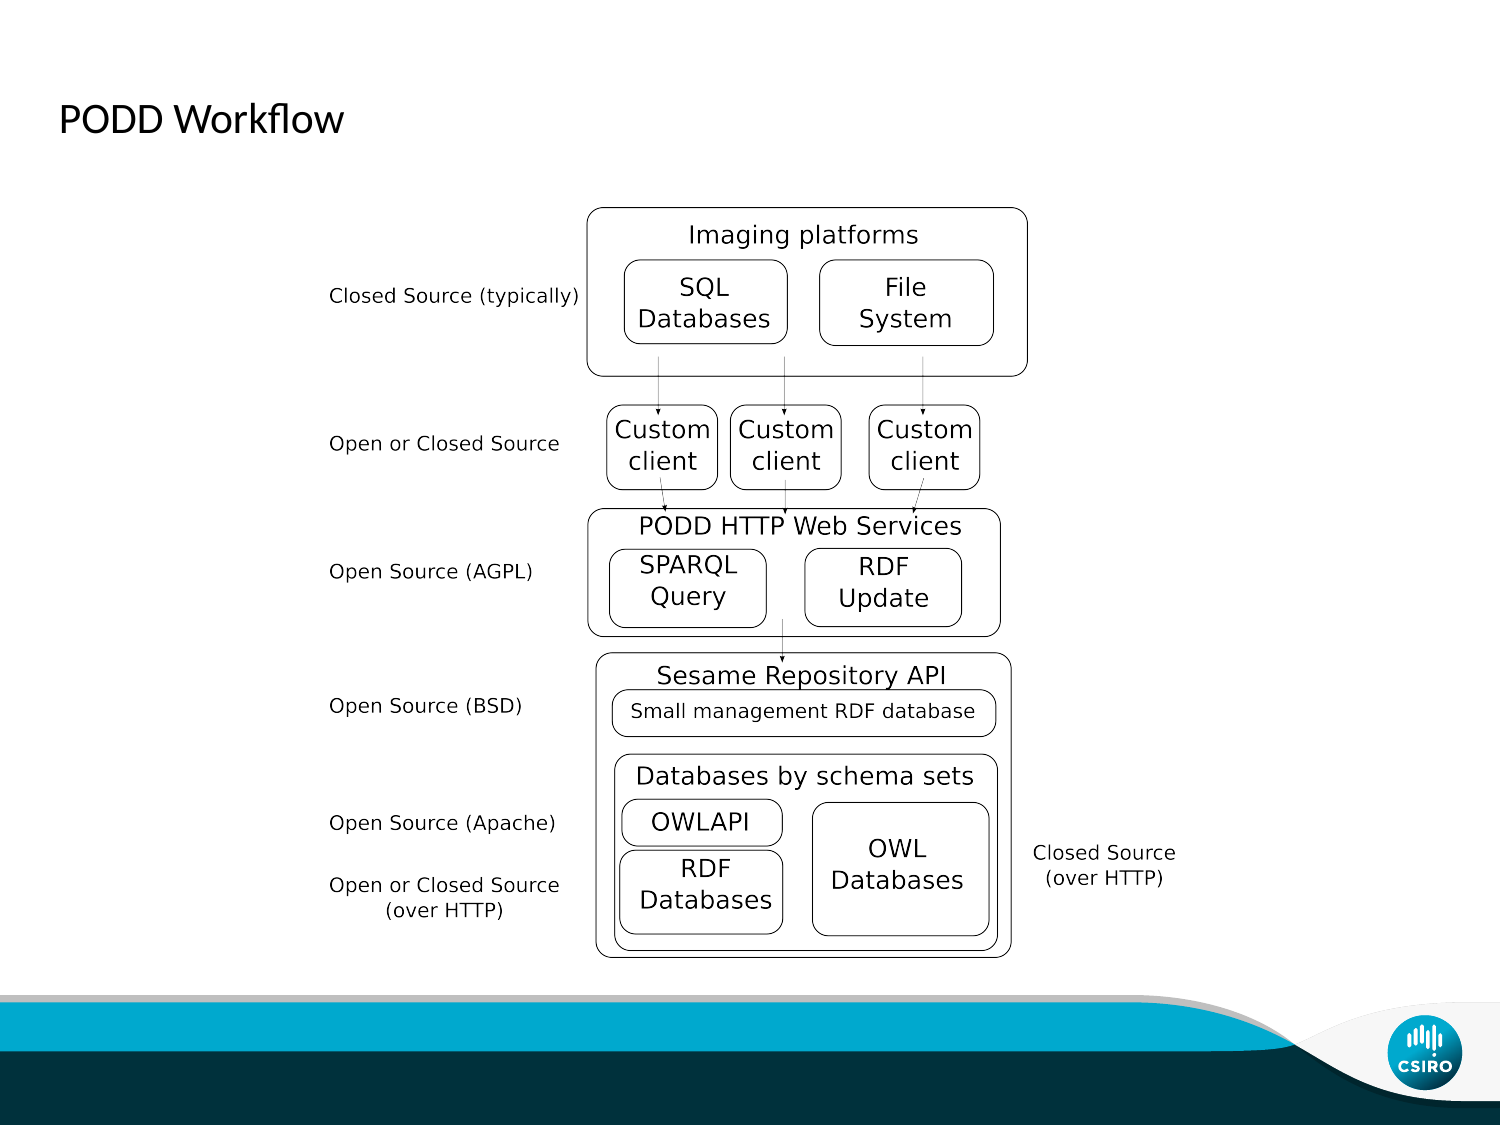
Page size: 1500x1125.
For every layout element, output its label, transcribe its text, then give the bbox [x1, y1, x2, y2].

picture [330, 207, 1176, 959]
title PODD Workflow [58, 45, 1447, 185]
